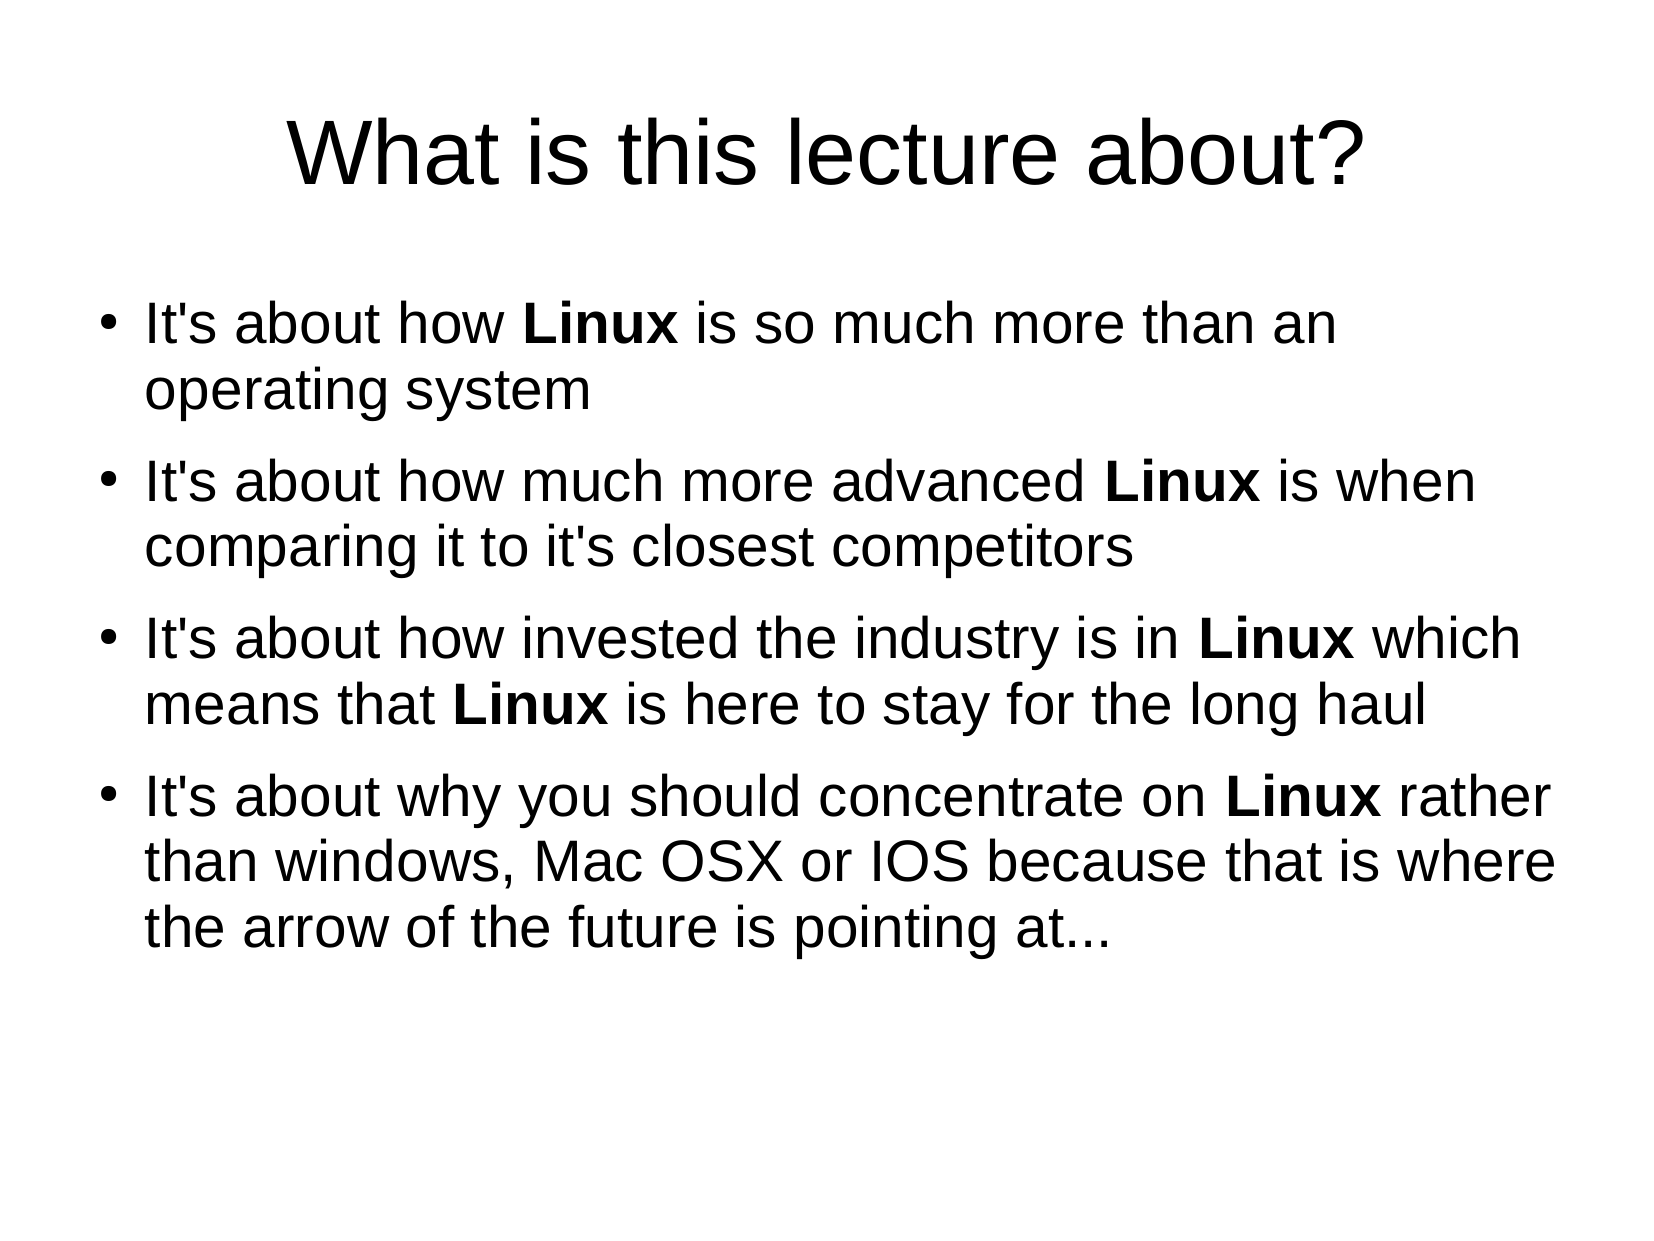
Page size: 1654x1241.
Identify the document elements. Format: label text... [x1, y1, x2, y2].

list It's about how Linux is so much more than an operating system It's about how much more advanced Linux is when comparing it to it's closest competitors It's about how invested the industry is in Linux which means that Linux is here to stay for the long haul It's about why you should concentrate on Linux rather than windows, Mac OSX or IOS because that is where the arrow of the future is pointing at... [82, 290, 1571, 1010]
title What is this lecture about? [82, 49, 1571, 257]
